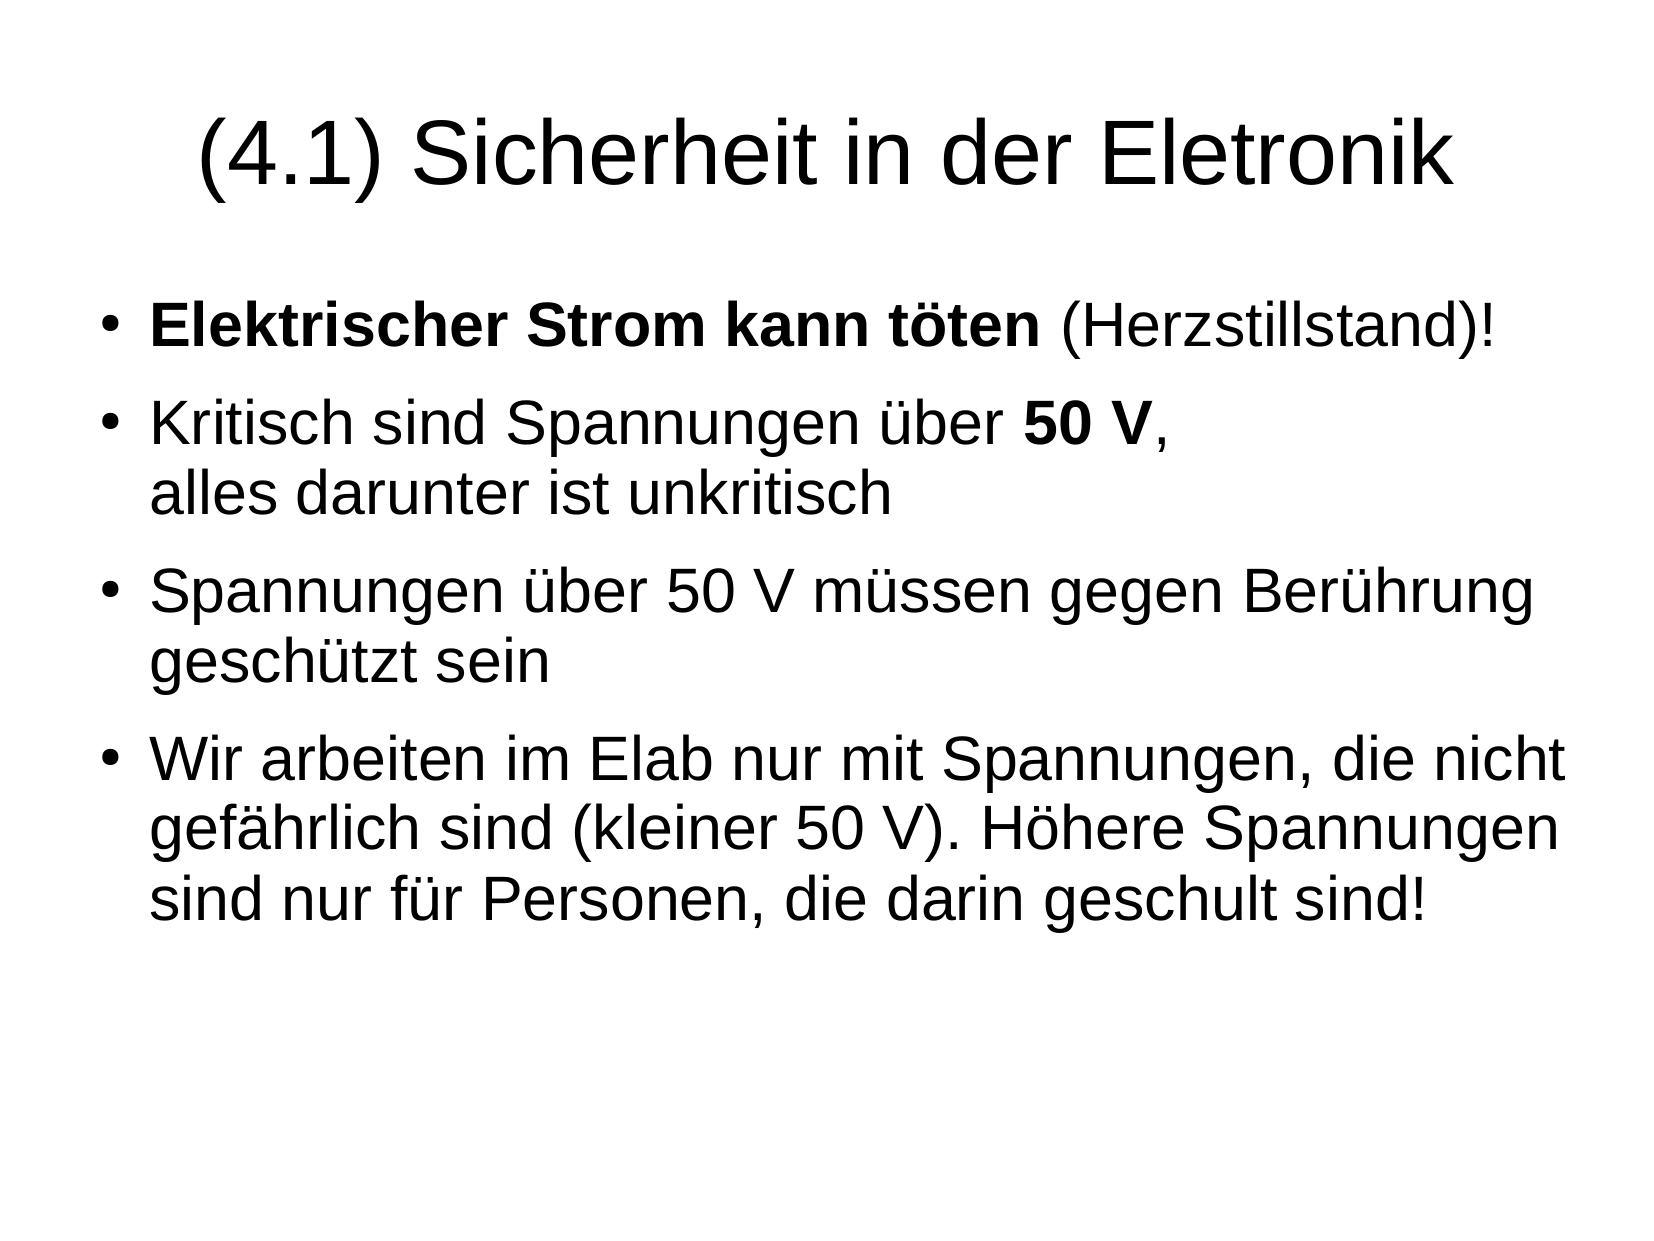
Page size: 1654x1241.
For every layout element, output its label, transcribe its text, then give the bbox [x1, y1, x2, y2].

title (4.1) Sicherheit in der Eletronik [82, 49, 1571, 257]
list Elektrischer Strom kann töten (Herzstillstand)! Kritisch sind Spannungen über 50 V, alles darunter ist unkritisch Spannungen über 50 V müssen gegen Berührung geschützt sein Wir arbeiten im Elab nur mit Spannungen, die nicht gefährlich sind (kleiner 50 V). Höhere Spannungen sind nur für Personen, die darin geschult sind! [82, 290, 1571, 1010]
